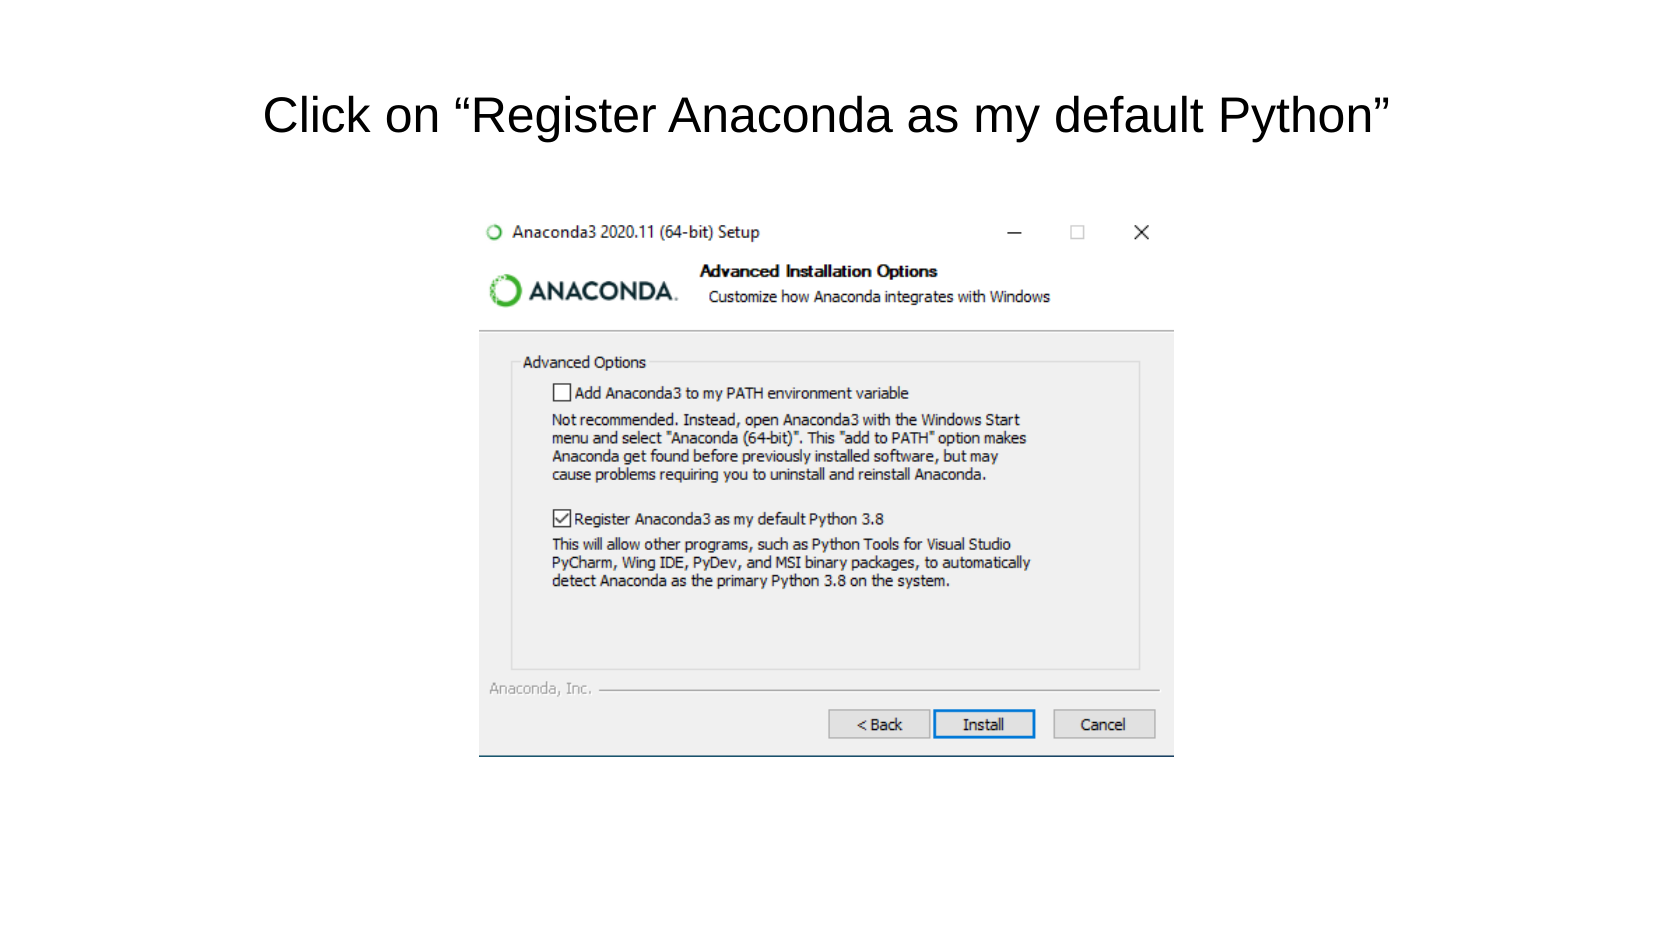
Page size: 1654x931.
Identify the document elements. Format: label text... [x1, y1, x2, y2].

picture [479, 217, 1174, 758]
title Click on “Register Anaconda as my default Python” [82, 37, 1571, 193]
